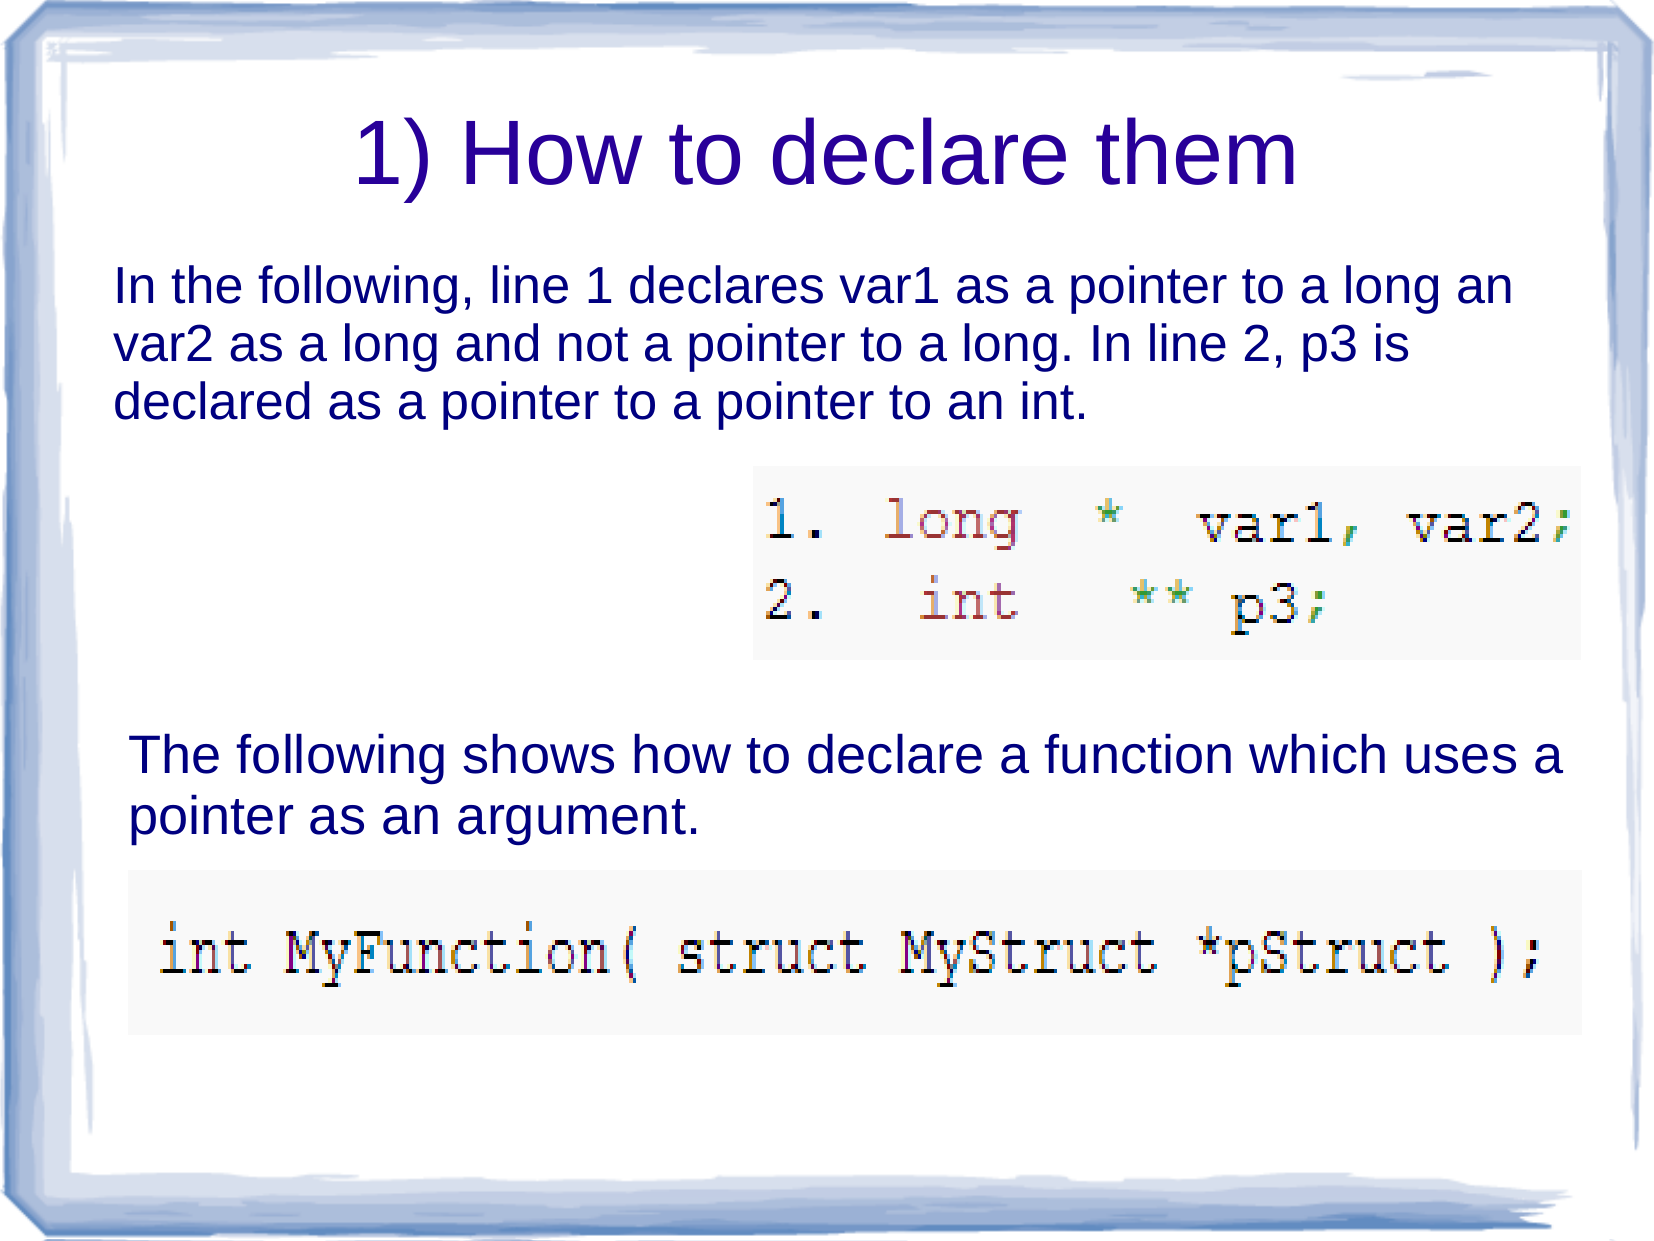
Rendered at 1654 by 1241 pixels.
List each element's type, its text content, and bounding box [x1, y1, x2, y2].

list The following shows how to declare a function which uses a pointer as an argument. [128, 724, 1580, 870]
title 1) How to declare them [82, 49, 1571, 257]
picture [0, 0, 1654, 1241]
list In the following, line 1 declares var1 as a pointer to a long an var2 as a long and not a pointer to a long. In line 2, p3 is declared as a pointer to a pointer to an int. [113, 256, 1571, 469]
